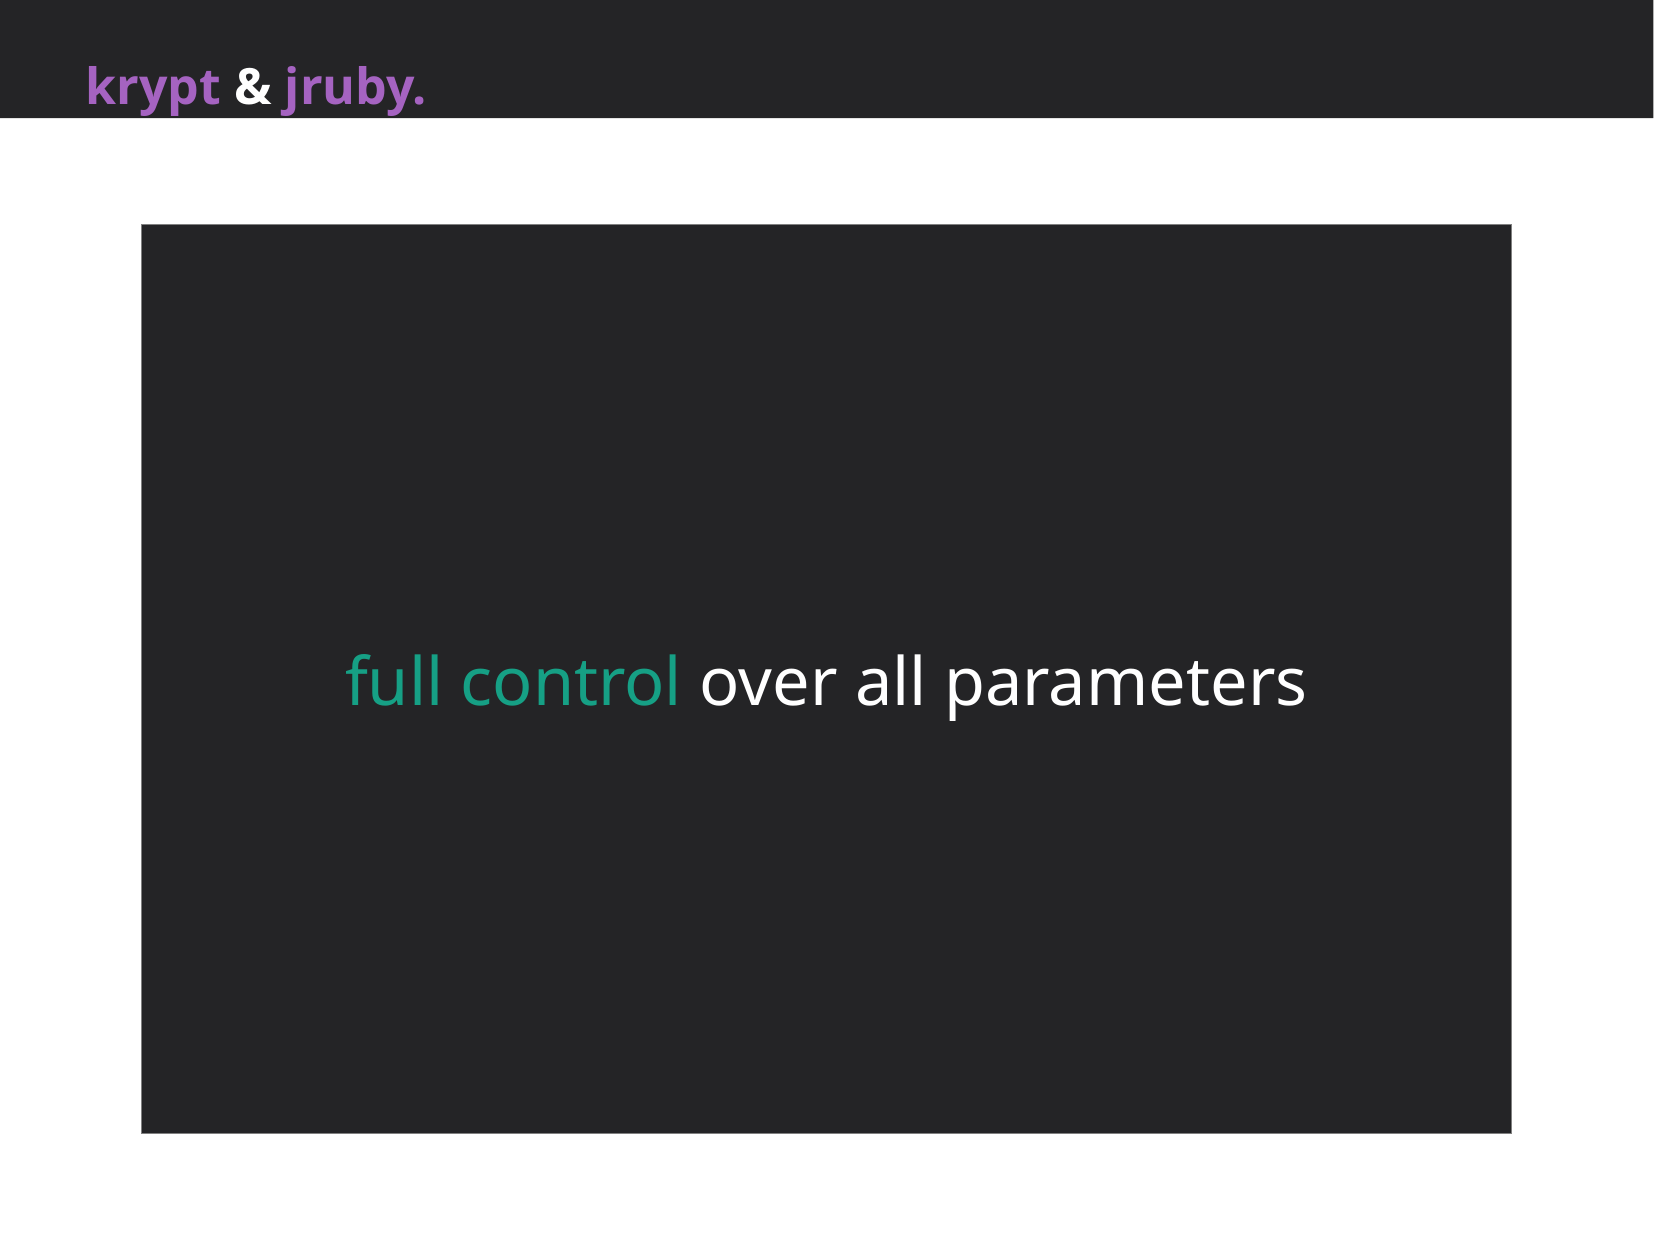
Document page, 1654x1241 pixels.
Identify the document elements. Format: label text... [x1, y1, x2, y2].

text_box krypt & jruby. [70, 43, 1359, 119]
text_box [165, 531, 1441, 1087]
text_box full control over all parameters [141, 224, 1512, 1134]
text_box [0, 0, 1654, 119]
